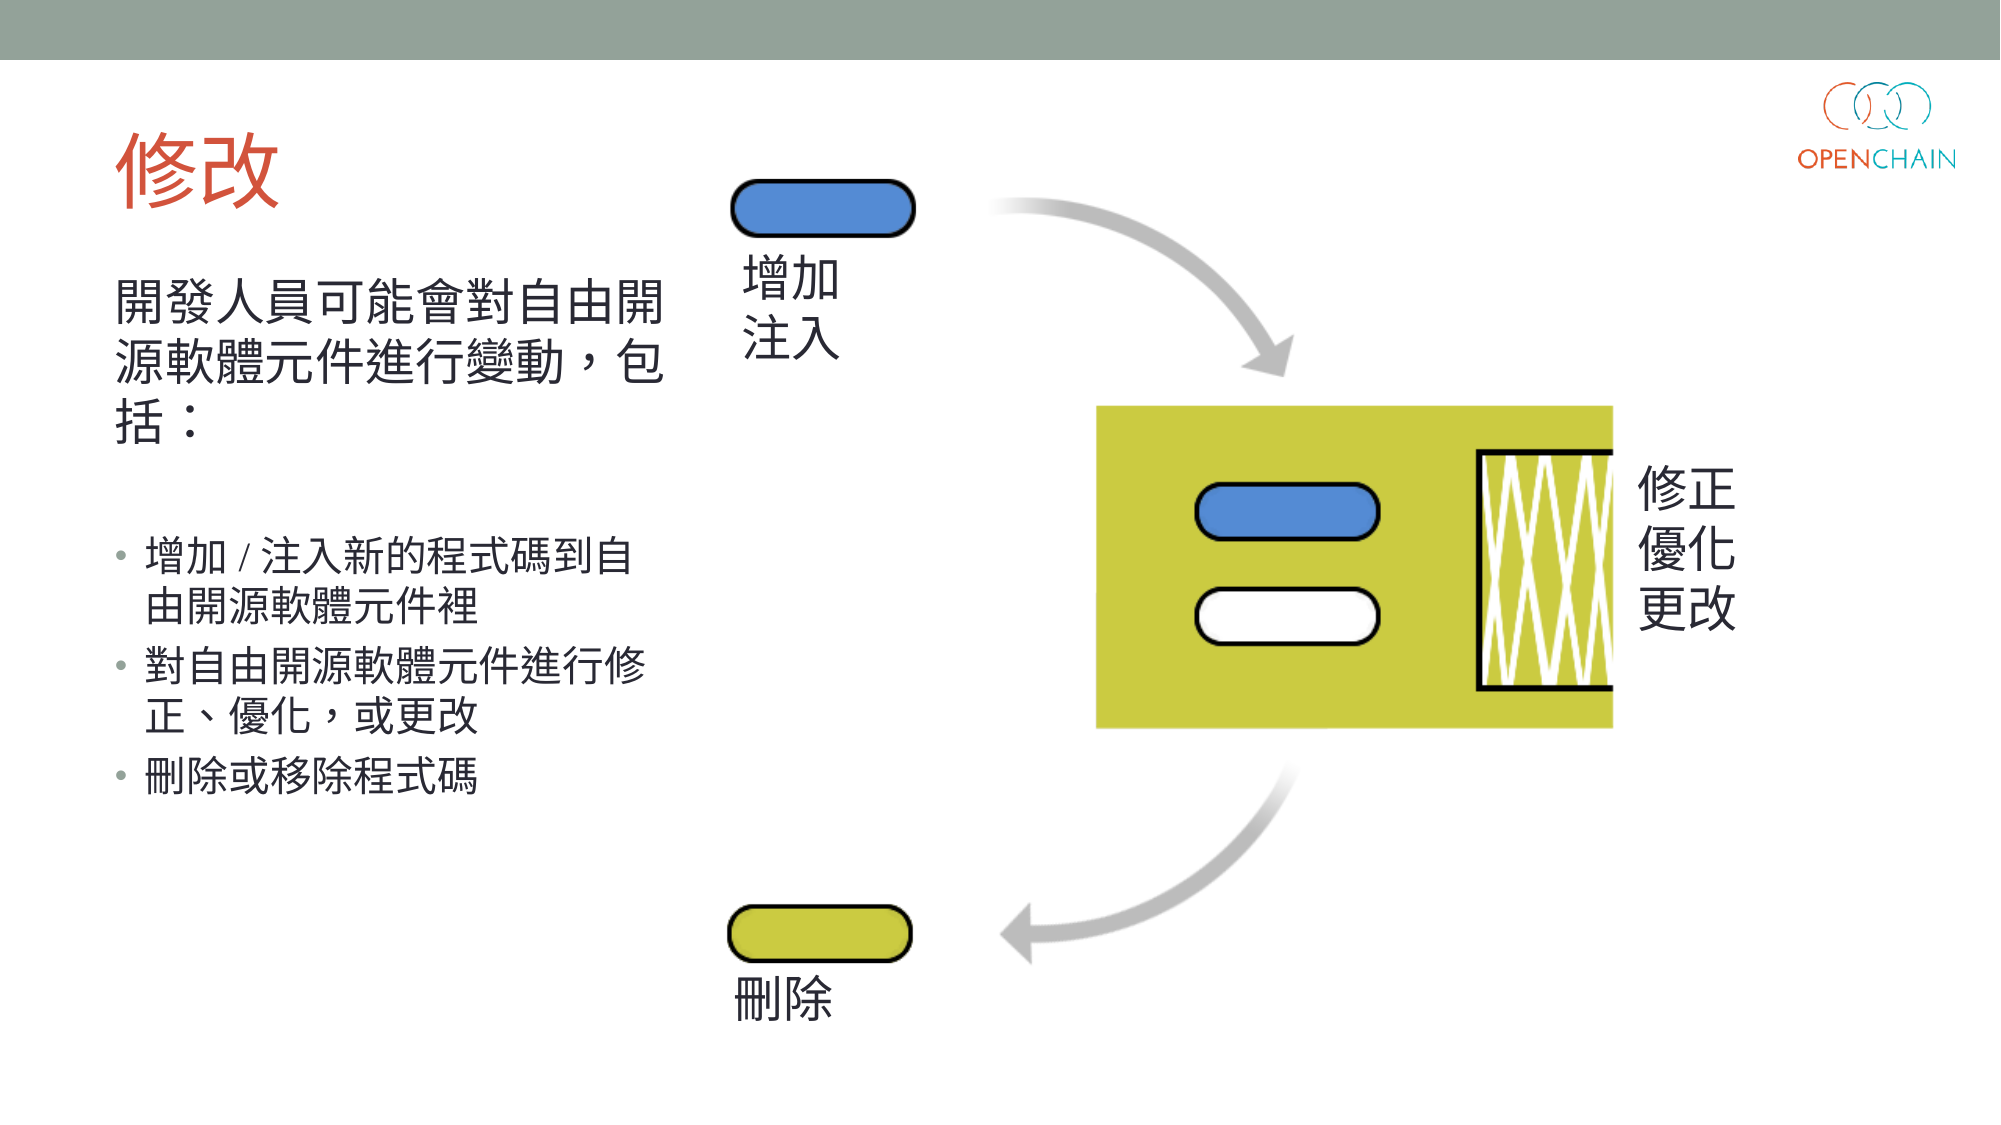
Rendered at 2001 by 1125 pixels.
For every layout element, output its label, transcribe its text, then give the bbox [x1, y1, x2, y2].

title 修改 [99, 87, 574, 250]
text_box 增加 注入 [726, 239, 1012, 422]
list 開發人員可能會對自由開源軟體元件進行變動，包括： 增加/注入新的程式碼到自由開源軟體元件裡 對自由開源軟體元件進行修正、優化，或更改 刪除或移除程式碼 [99, 262, 692, 1063]
title 修改 [1825, 87, 1900, 250]
picture [574, 79, 1955, 1034]
text_box 修正 優化 更改 [1622, 450, 1927, 708]
text_box 刪除 [718, 960, 1037, 1036]
